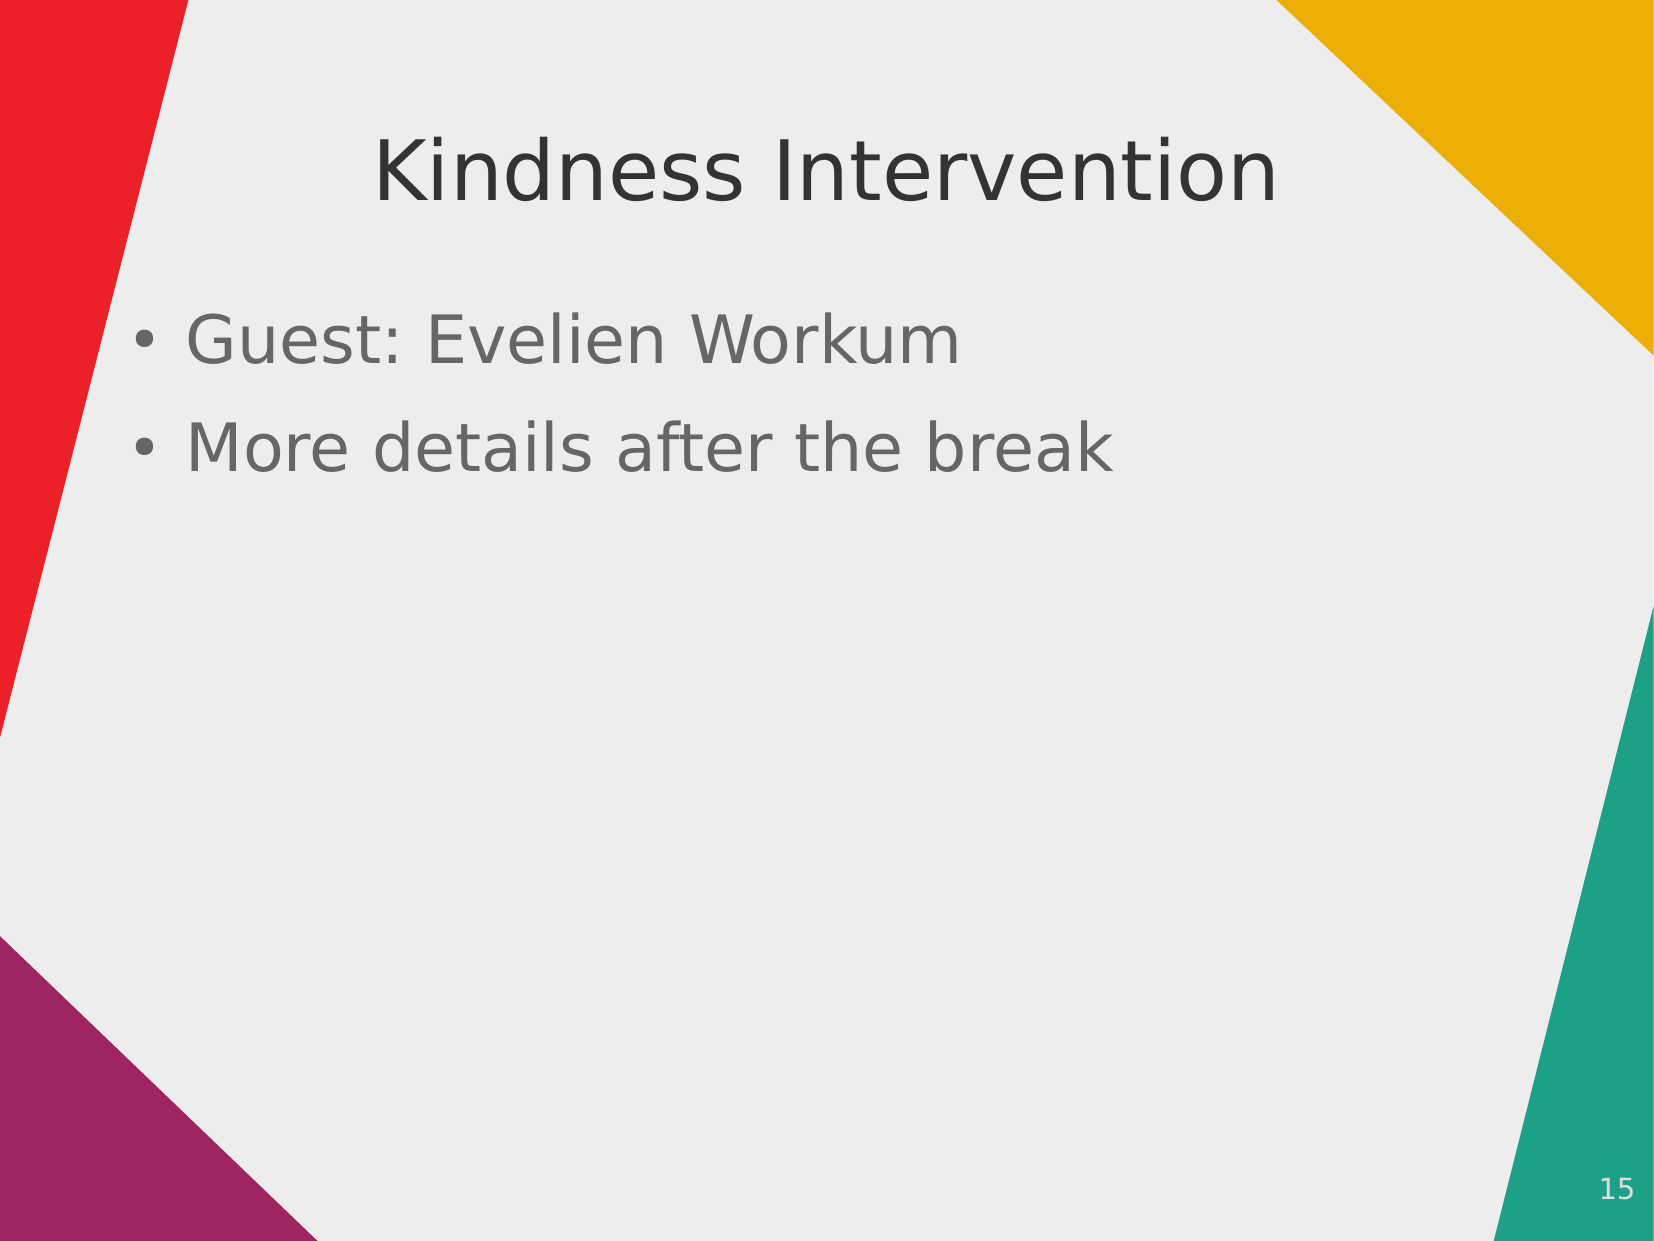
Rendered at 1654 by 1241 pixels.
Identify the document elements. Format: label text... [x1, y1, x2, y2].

title Kindness Intervention [114, 73, 1539, 271]
list Guest: Evelien Workum More details after the break [114, 302, 1539, 1033]
